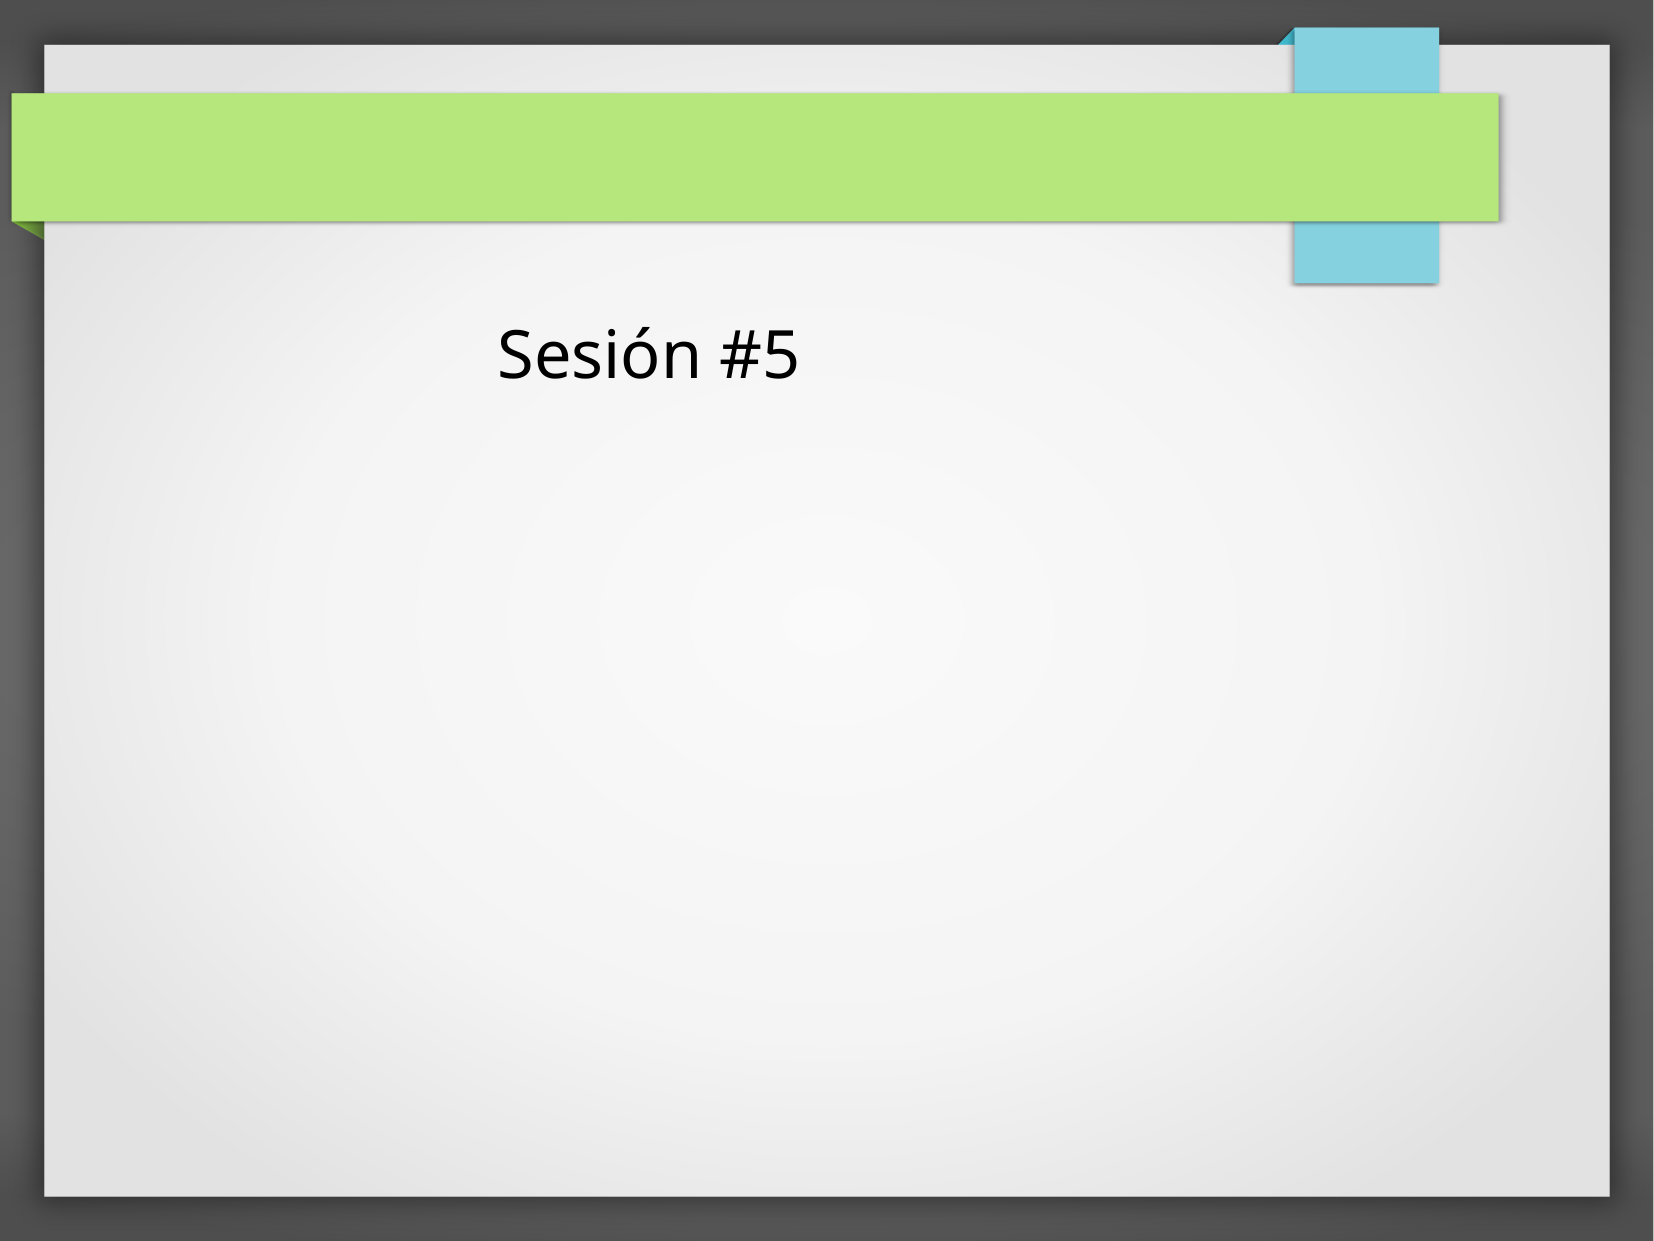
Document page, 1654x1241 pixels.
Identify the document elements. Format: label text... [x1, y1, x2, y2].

picture [0, 0, 1654, 1241]
subtitle Sesión #5 [70, 106, 1229, 1063]
